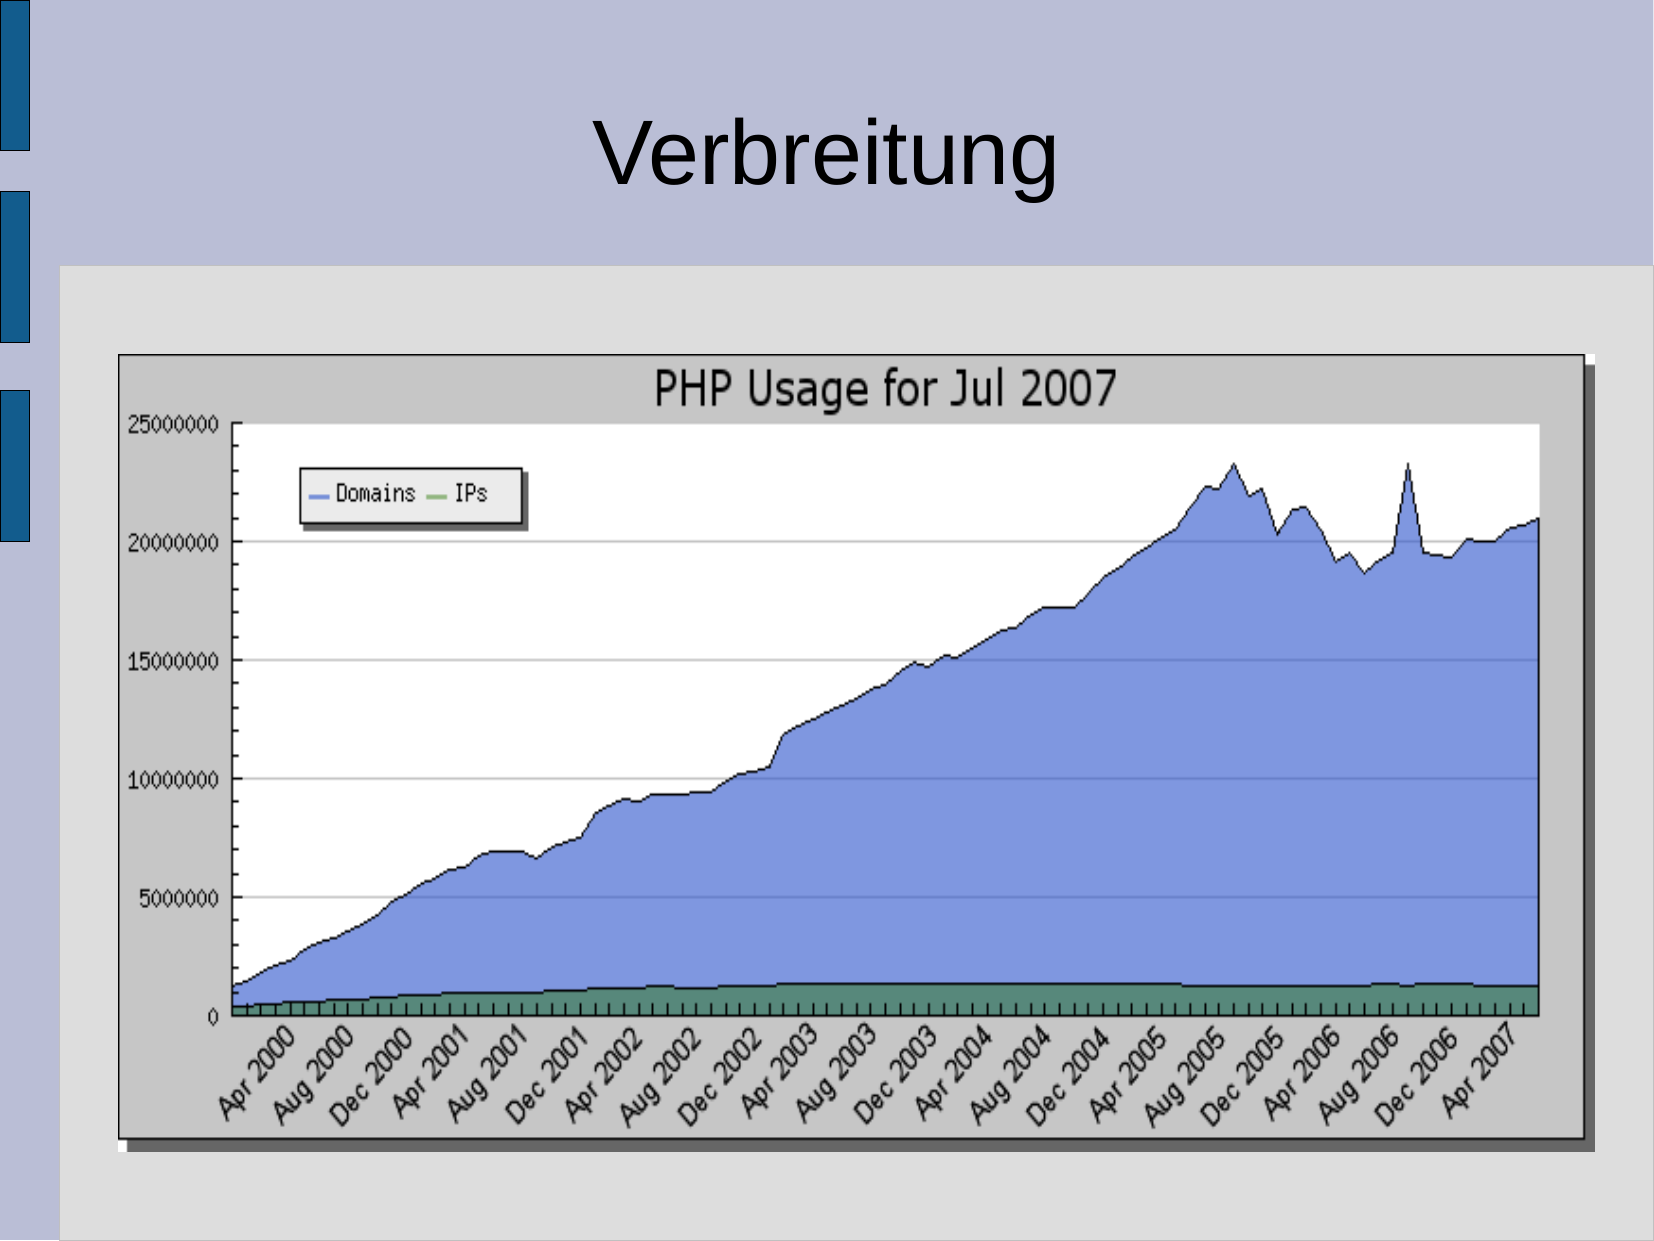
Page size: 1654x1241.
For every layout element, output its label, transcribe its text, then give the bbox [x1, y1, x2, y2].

picture [118, 354, 1595, 1152]
title Verbreitung [82, 56, 1571, 250]
